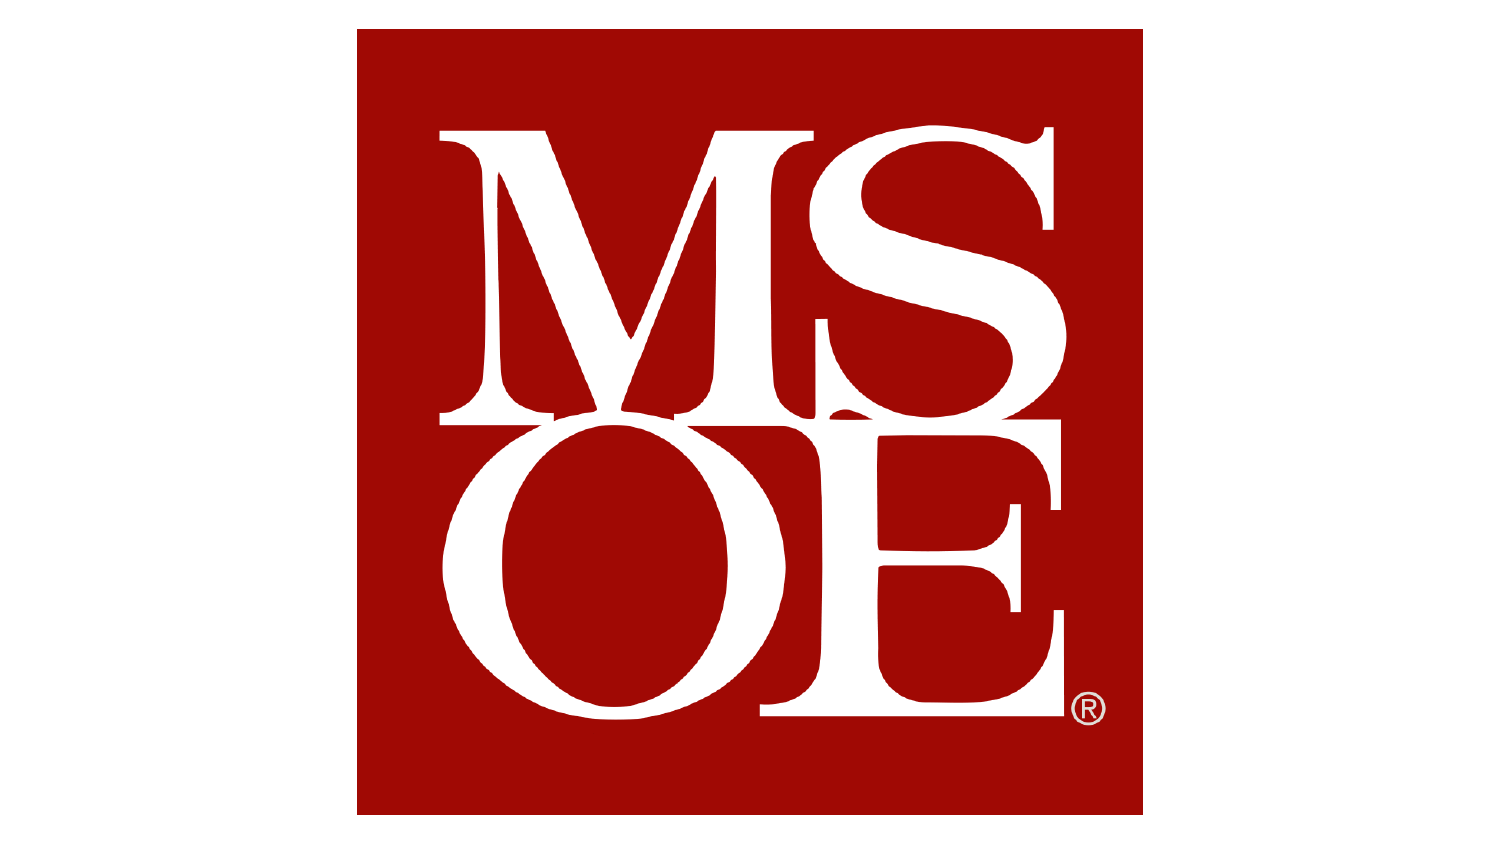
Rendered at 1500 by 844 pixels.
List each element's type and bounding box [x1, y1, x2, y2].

picture [357, 29, 1143, 815]
